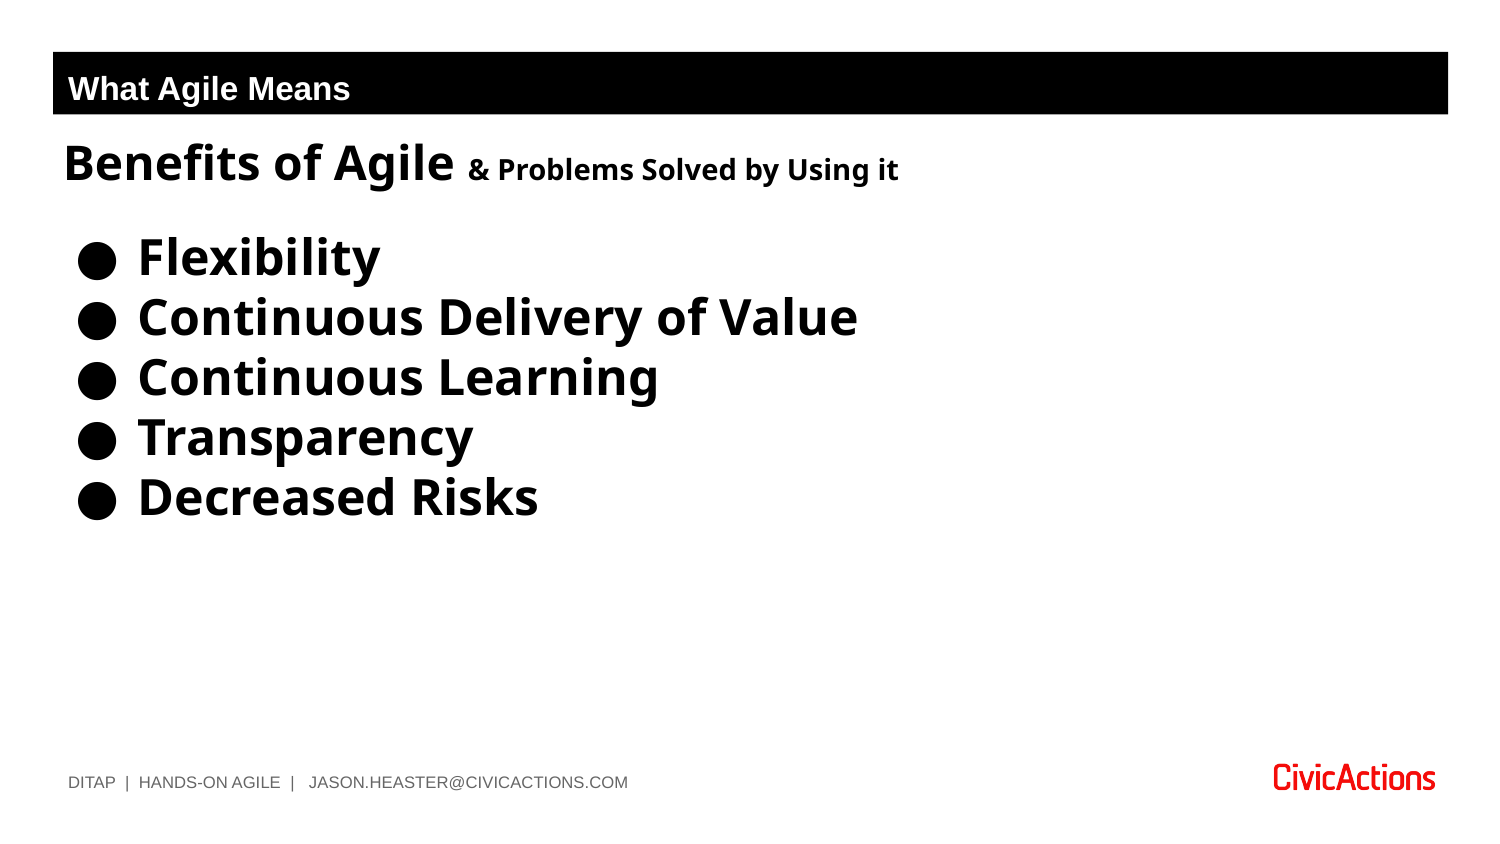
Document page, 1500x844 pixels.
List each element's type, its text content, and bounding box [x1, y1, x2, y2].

title What Agile Means [53, 51, 1449, 115]
list Benefits of Agile & Problems Solved by Using it Flexibility Continuous Delivery of Value Continuous Learning Transparency Decreased Risks [53, 123, 1449, 717]
picture [1271, 758, 1438, 795]
